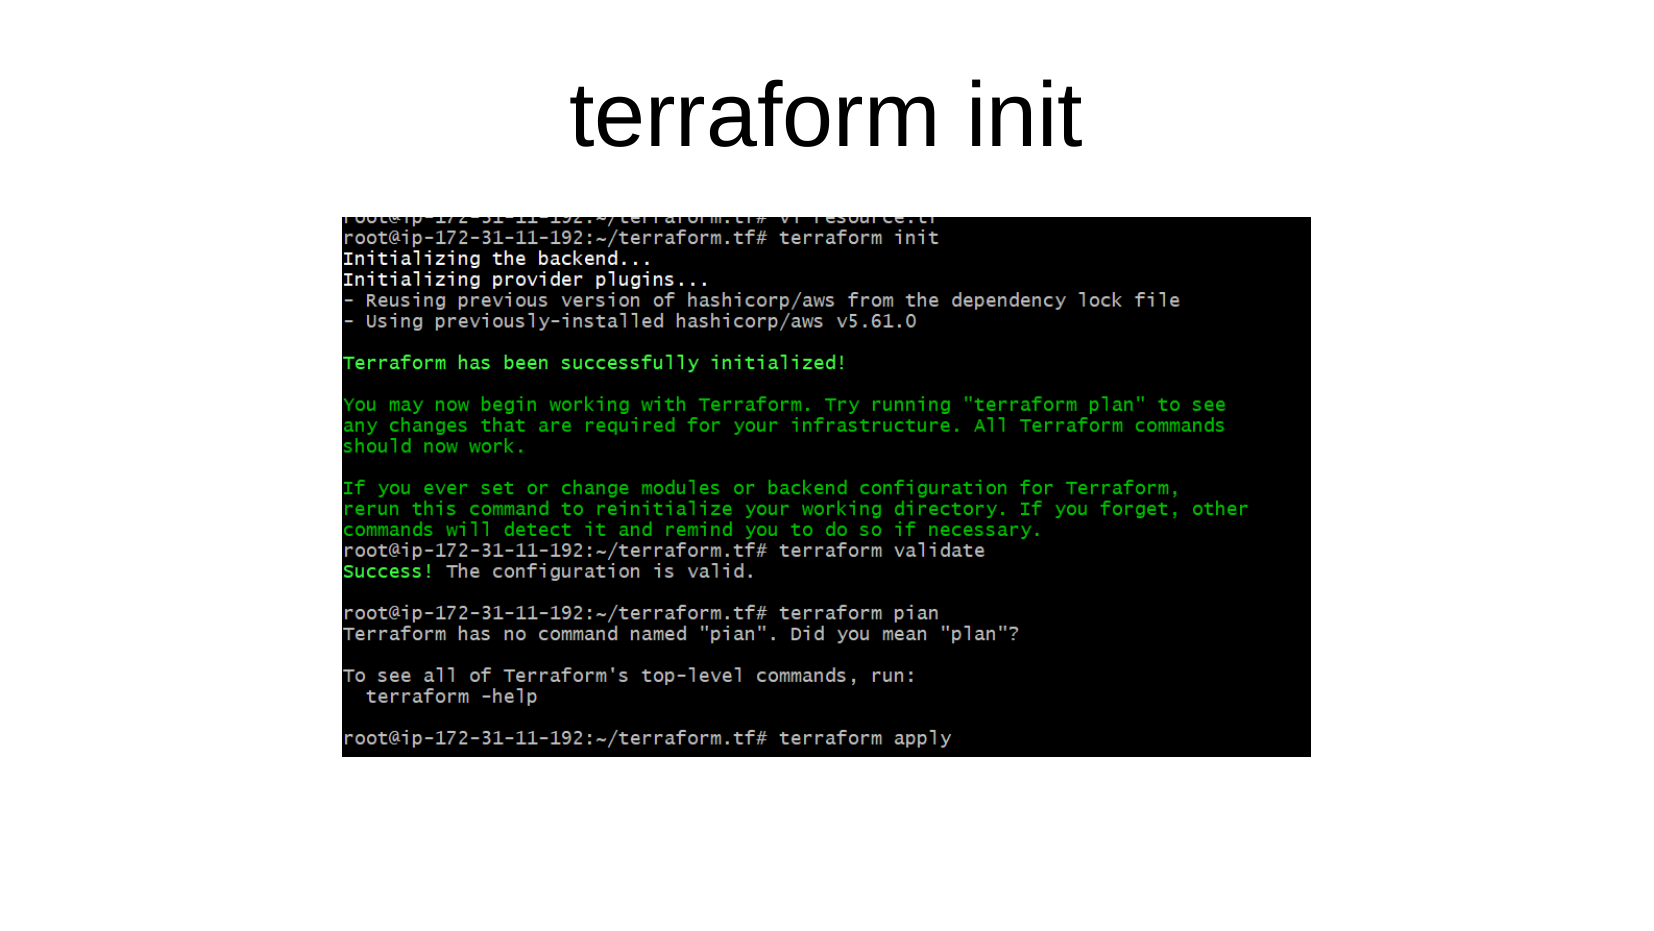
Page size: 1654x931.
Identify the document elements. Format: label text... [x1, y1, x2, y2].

picture [342, 217, 1311, 758]
title terraform init [82, 37, 1571, 193]
